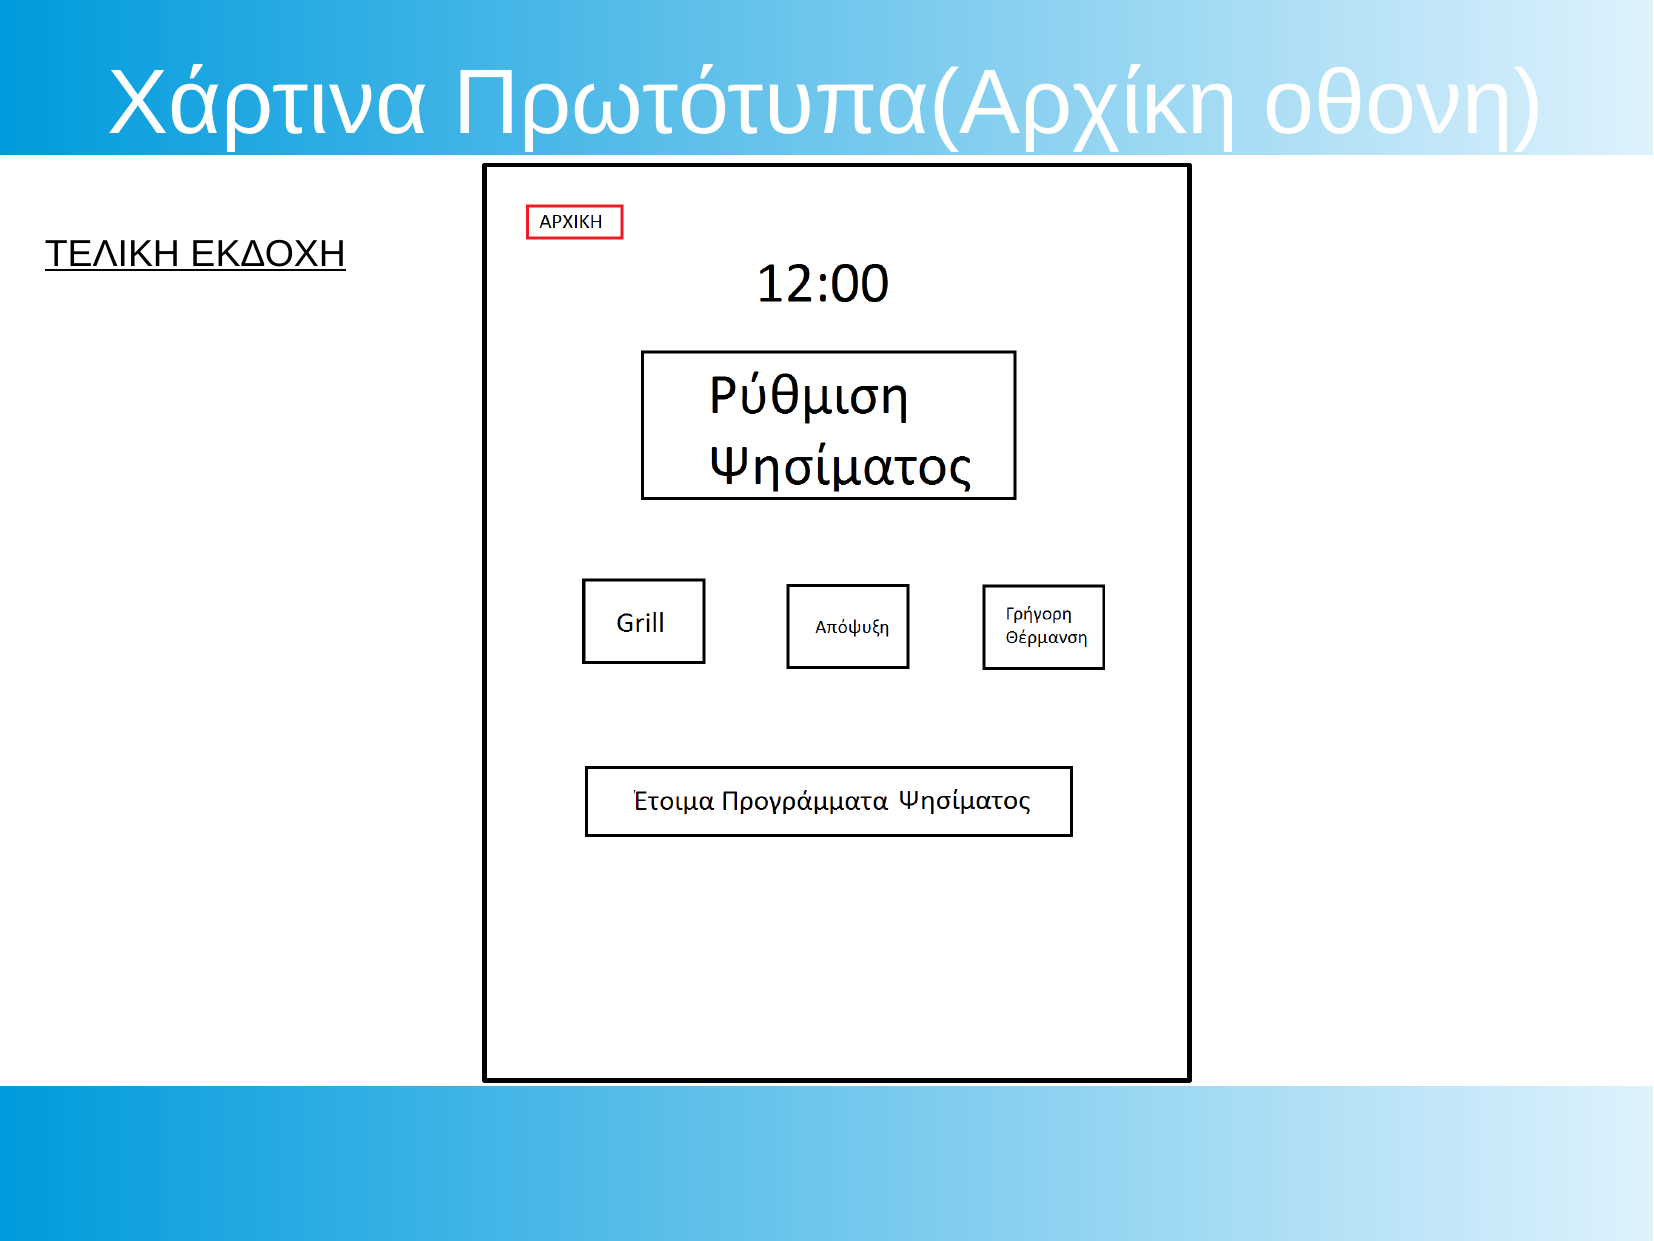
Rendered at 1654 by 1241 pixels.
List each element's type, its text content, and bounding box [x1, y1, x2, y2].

picture [525, 203, 1141, 1021]
title Χάρτινα Πρωτότυπα(Αρχίκη οθονη) [82, 49, 1571, 155]
text_box ΤΕΛΙΚΗ ΕΚΔΟΧΗ [30, 225, 436, 282]
